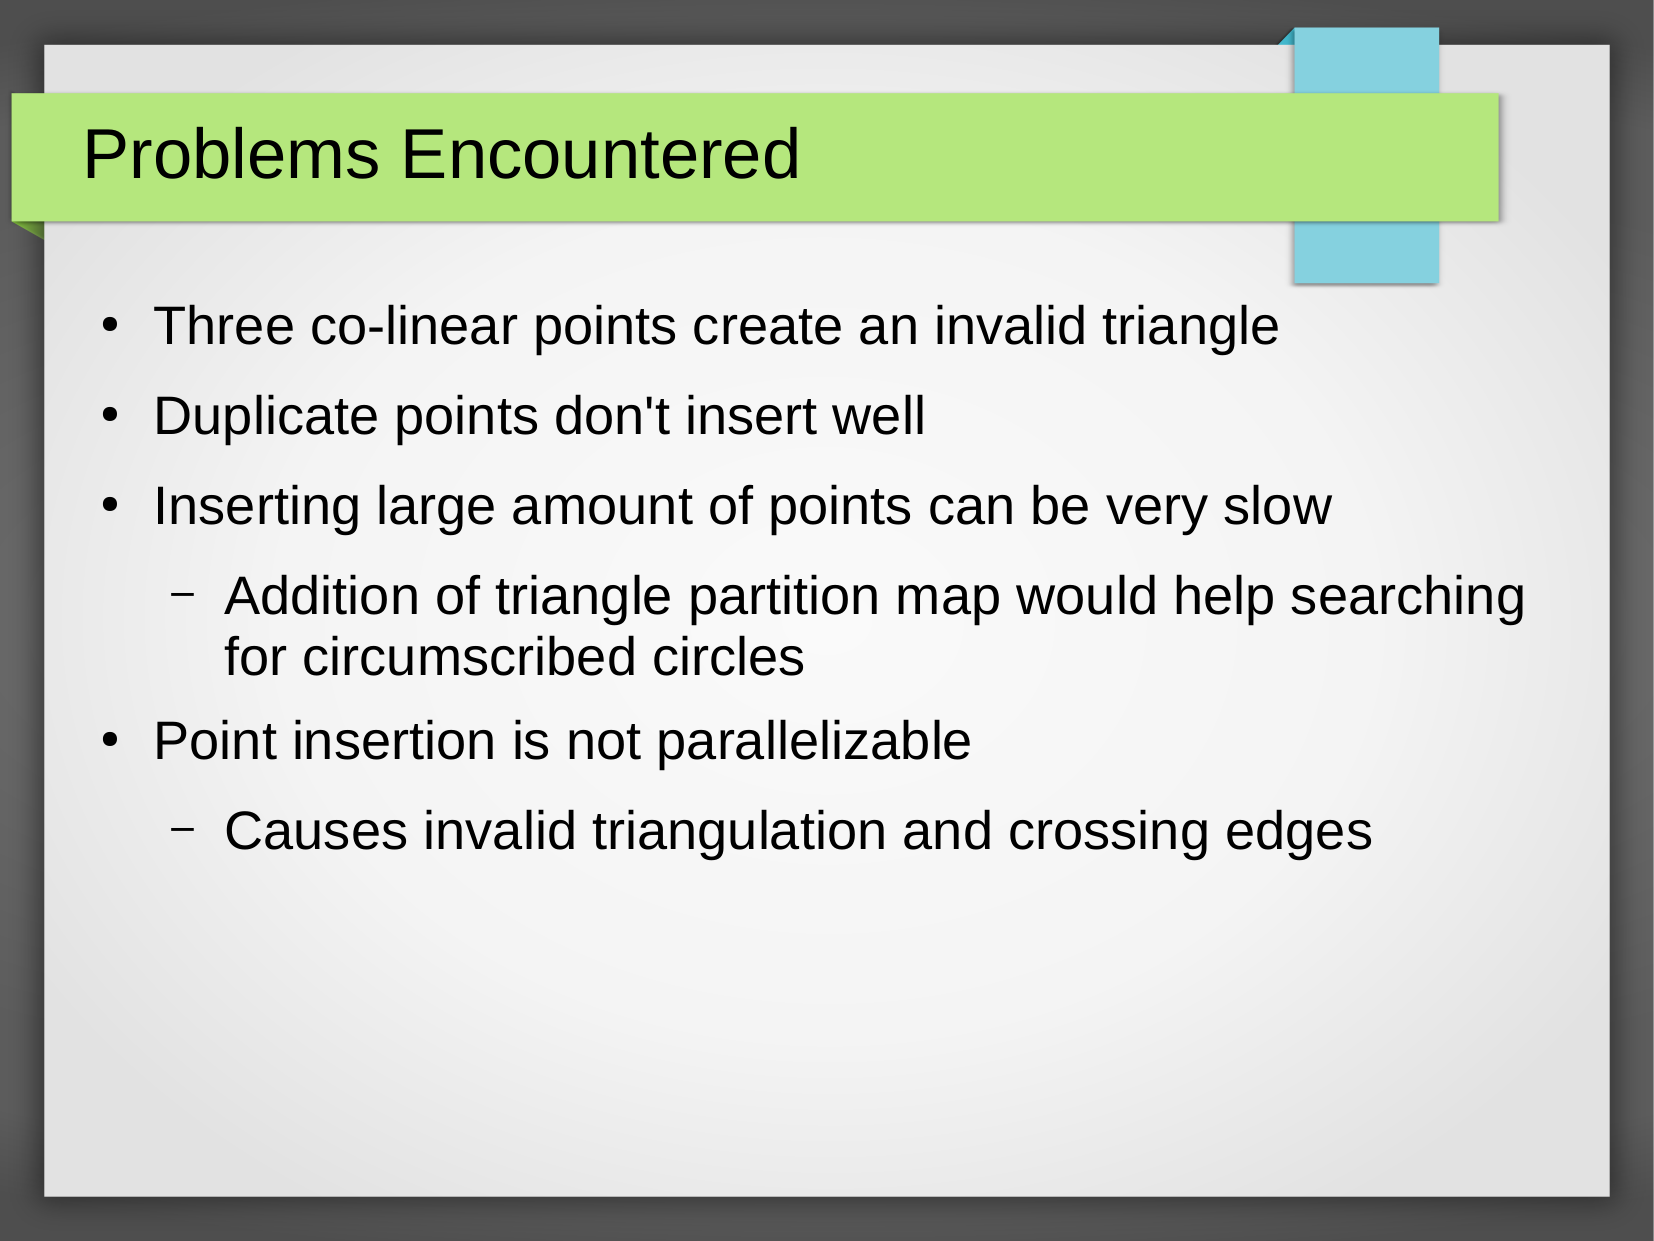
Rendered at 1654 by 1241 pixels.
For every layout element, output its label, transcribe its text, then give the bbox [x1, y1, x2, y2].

list Three co-linear points create an invalid triangle Duplicate points don't insert well Inserting large amount of points can be very slow Addition of triangle partition map would help searching for circumscribed circles Point insertion is not parallelizable Causes invalid triangulation and crossing edges [82, 295, 1571, 1015]
title Problems Encountered [82, 94, 1264, 213]
picture [0, 0, 1654, 1241]
